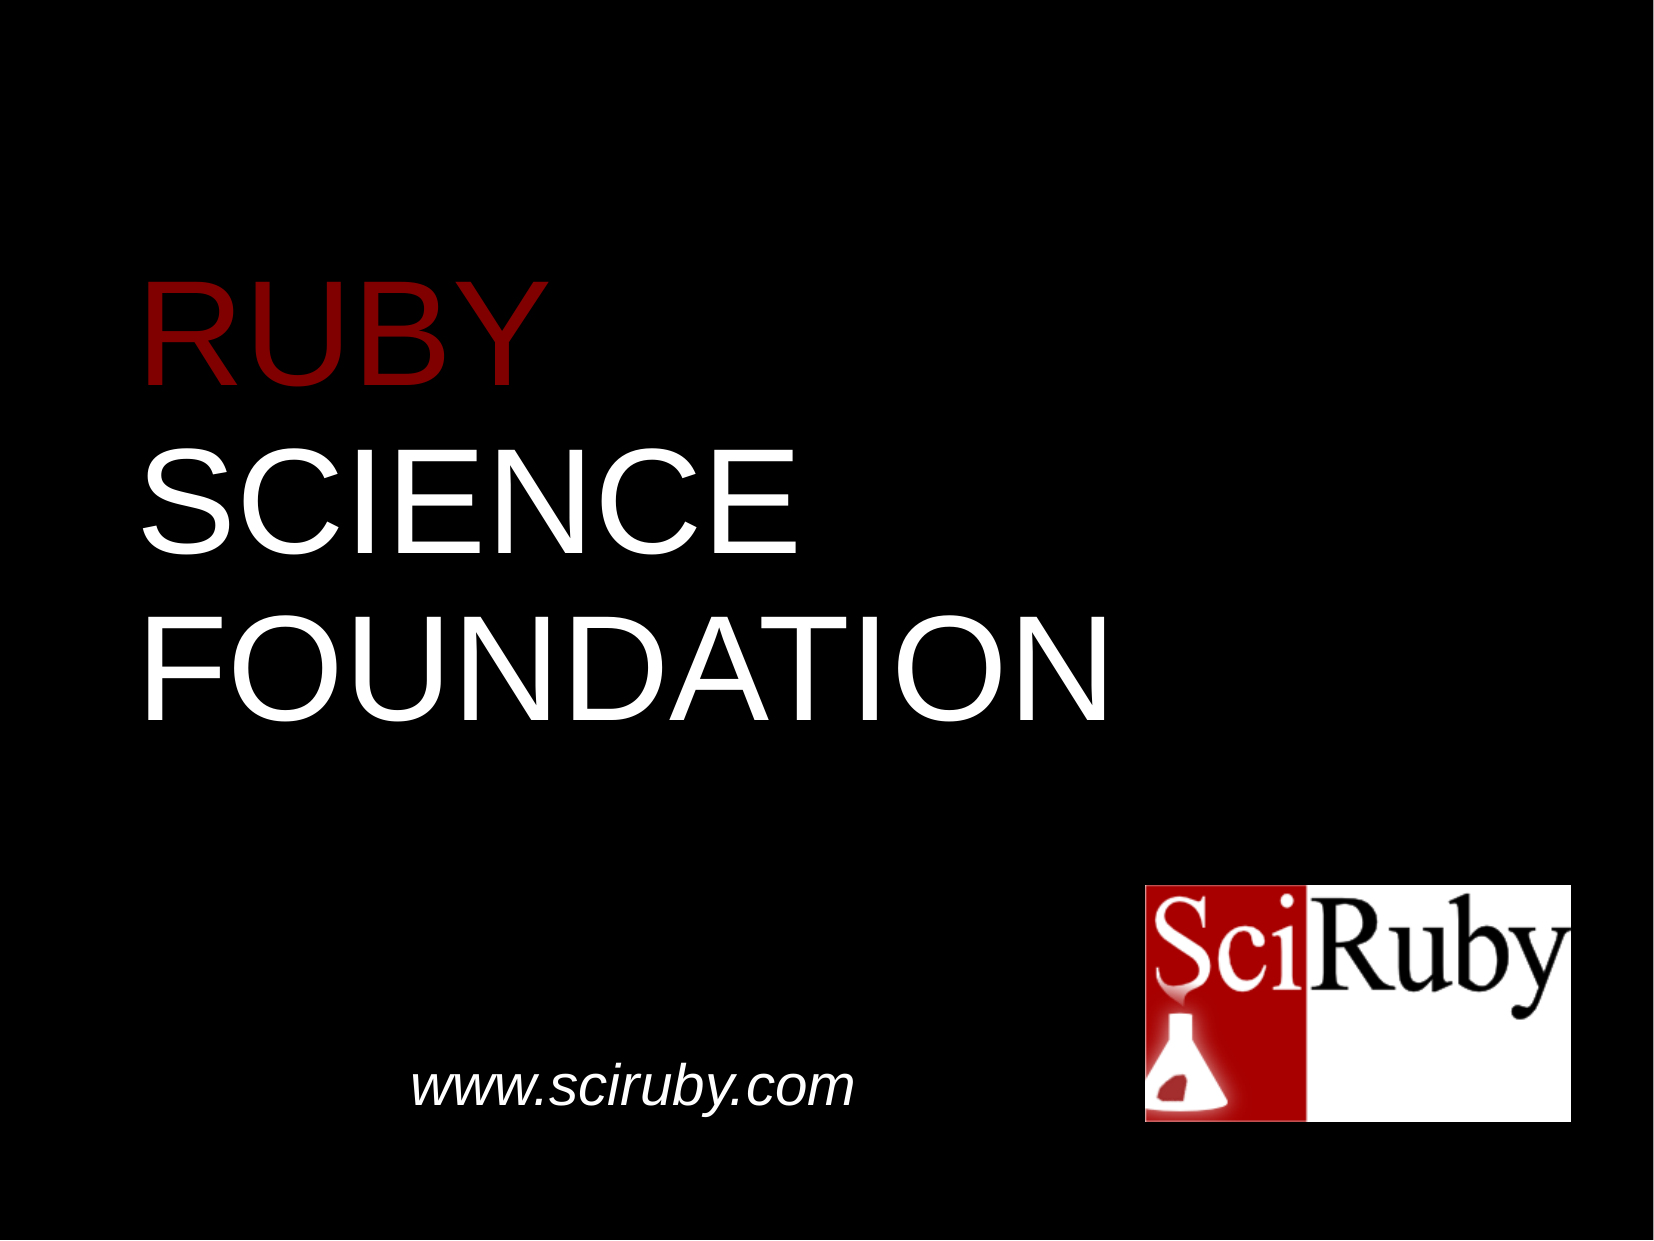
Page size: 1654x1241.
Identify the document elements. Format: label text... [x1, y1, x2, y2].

subtitle RUBY SCIENCE FOUNDATION [82, 141, 1571, 861]
picture [1145, 885, 1571, 1123]
text_box www.sciruby.com [389, 1039, 1111, 1146]
